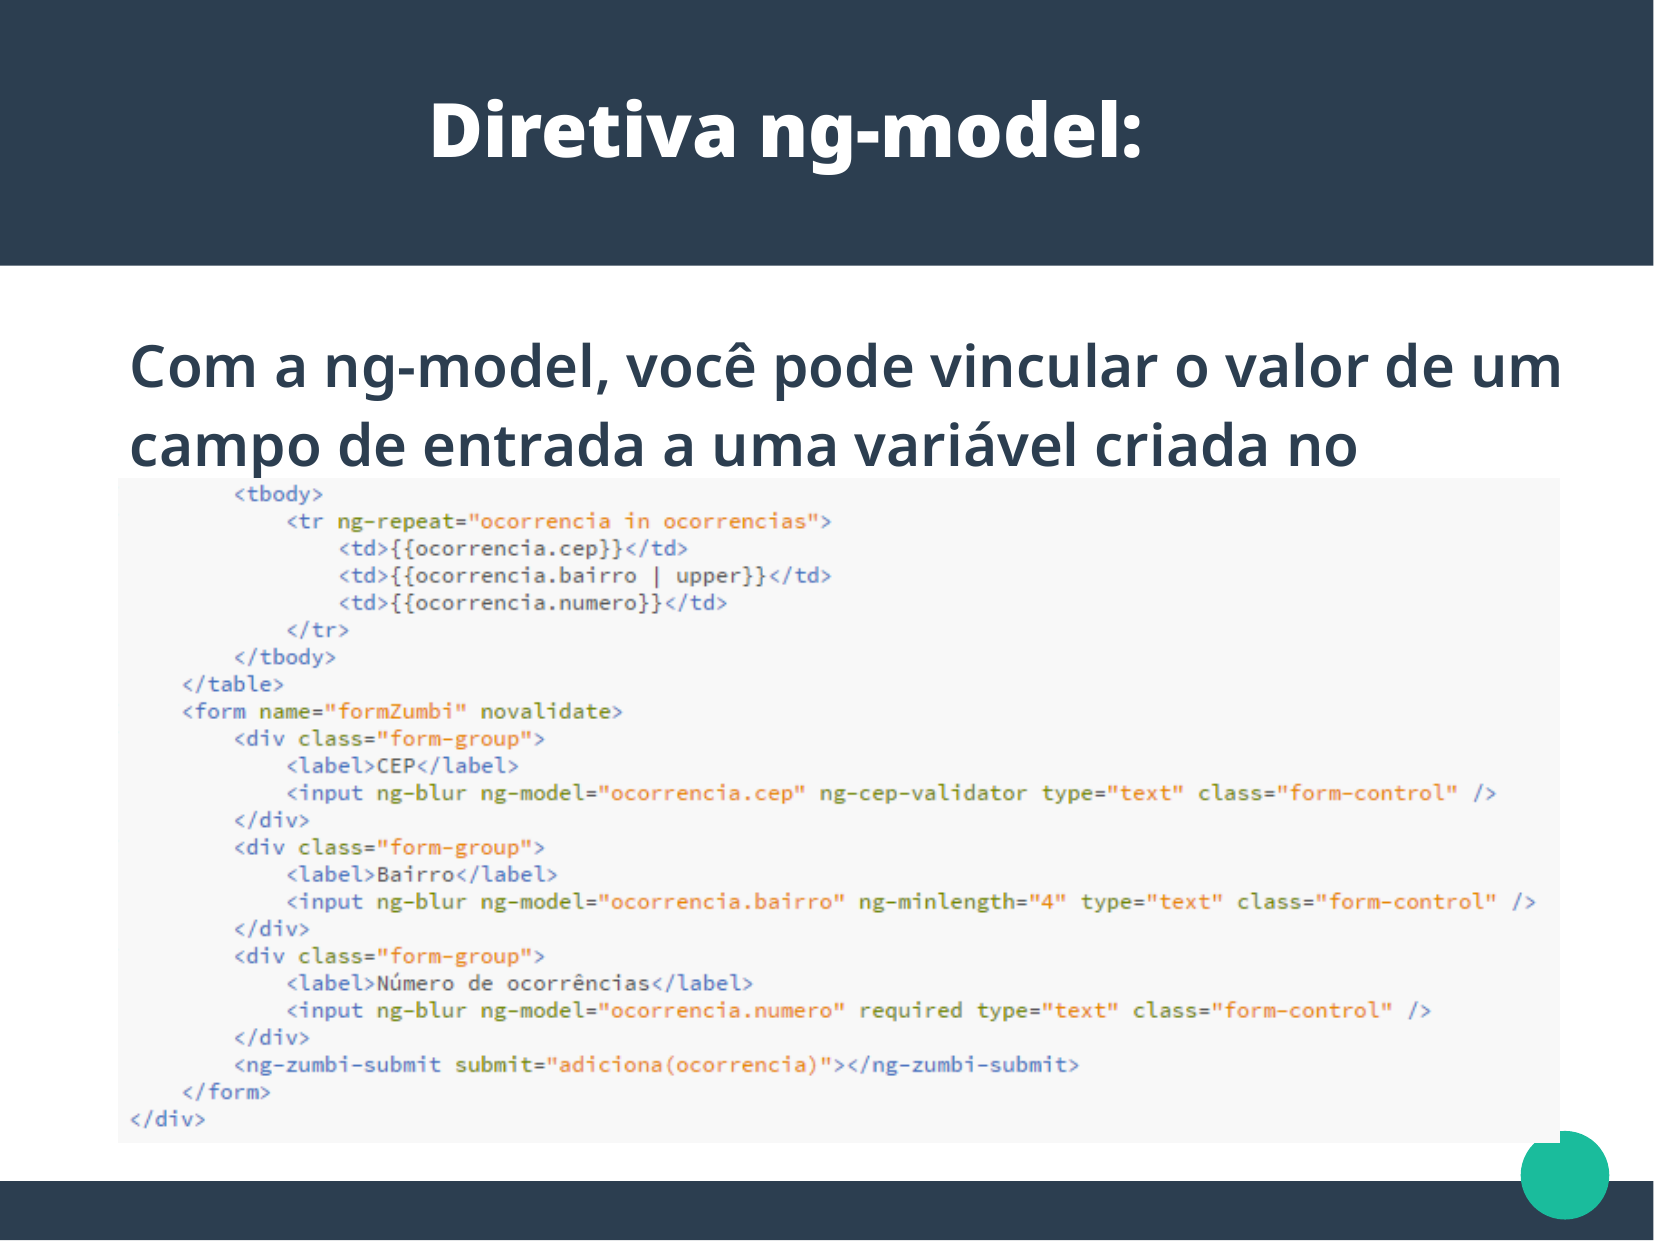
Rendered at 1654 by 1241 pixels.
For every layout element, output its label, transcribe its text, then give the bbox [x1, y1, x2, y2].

picture [118, 478, 1560, 1143]
list Com a ng-model, você pode vincular o valor de um campo de entrada a uma variável criada no AngularJS. [59, 324, 1595, 1152]
title Diretiva ng-model: [59, 49, 1595, 207]
